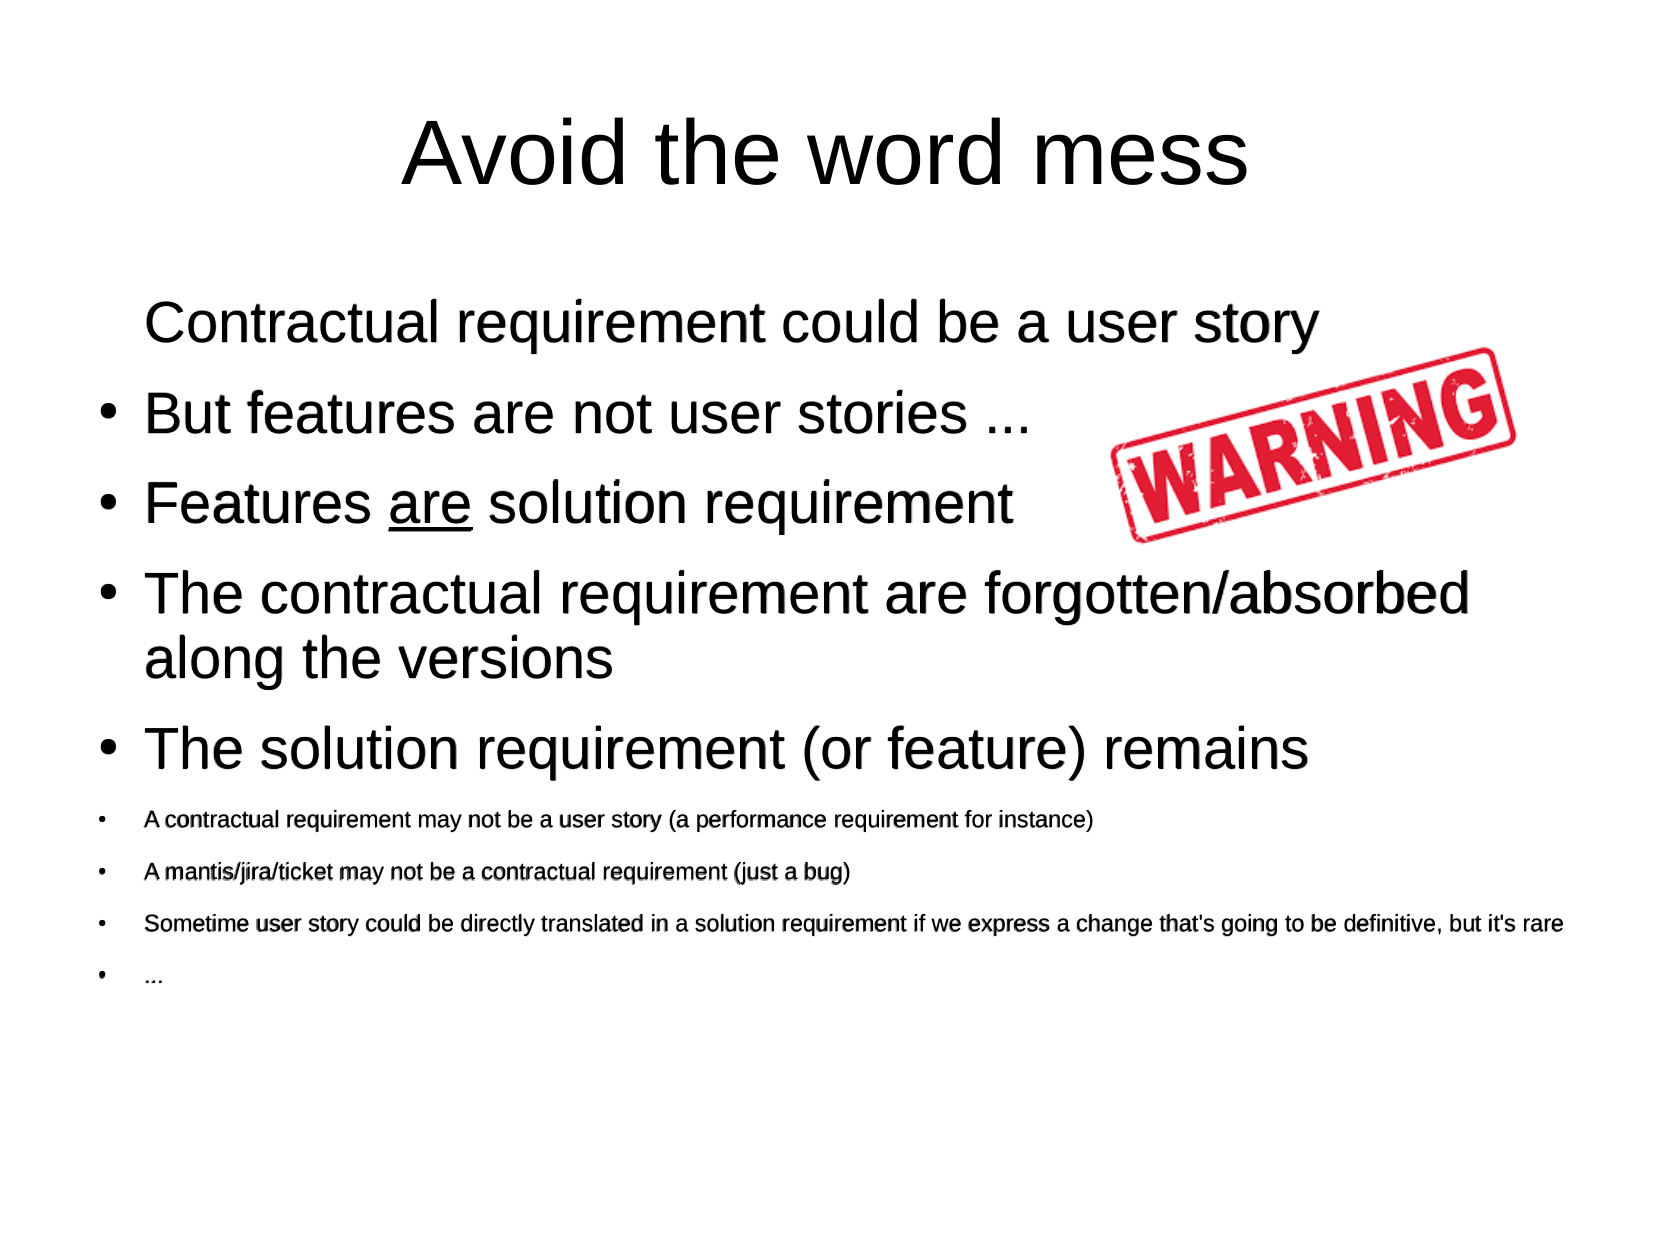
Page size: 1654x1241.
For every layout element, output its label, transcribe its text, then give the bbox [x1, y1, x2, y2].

title Avoid the word mess [82, 49, 1571, 257]
list Contractual requirement could be a user story But features are not user stories ... Features are solution requirement The contractual requirement are forgotten/absorbed along the versions The solution requirement (or feature) remains A contractual requirement may not be a user story (a performance requirement for instance) A mantis/jira/ticket may not be a contractual requirement (just a bug) Sometime user story could be directly translated in a solution requirement if we express a change that's going to be definitive, but it's rare ... [82, 290, 1571, 1010]
